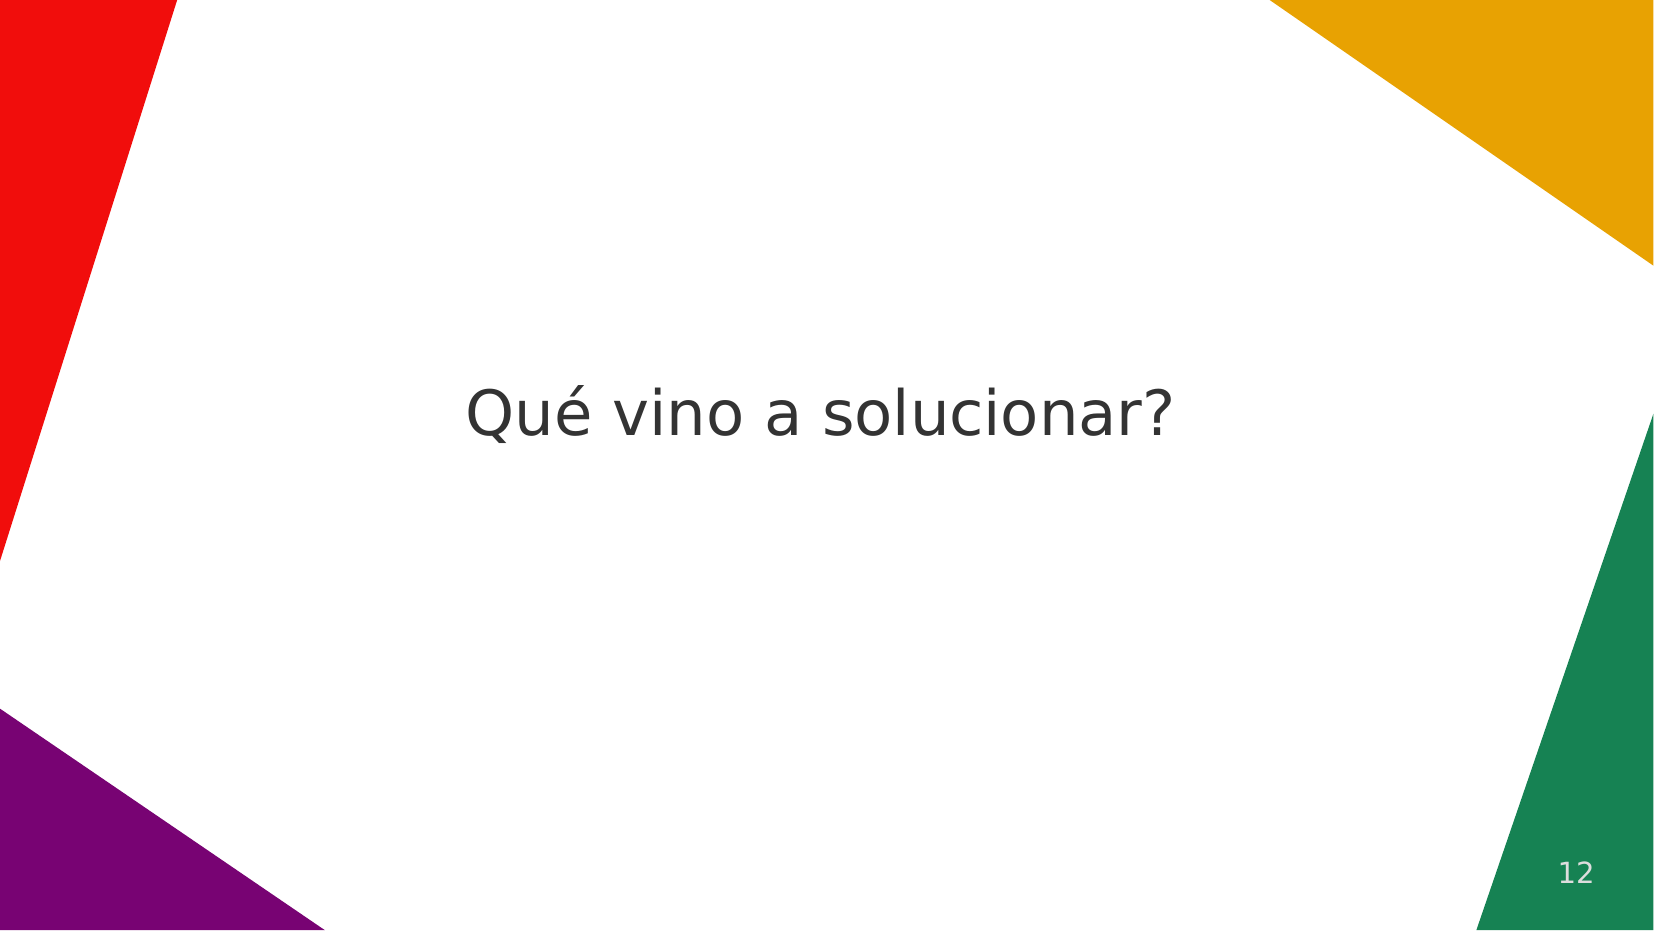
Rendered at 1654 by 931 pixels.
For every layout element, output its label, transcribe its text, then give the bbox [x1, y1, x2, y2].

title Qué vino a solucionar? [112, 339, 1530, 488]
